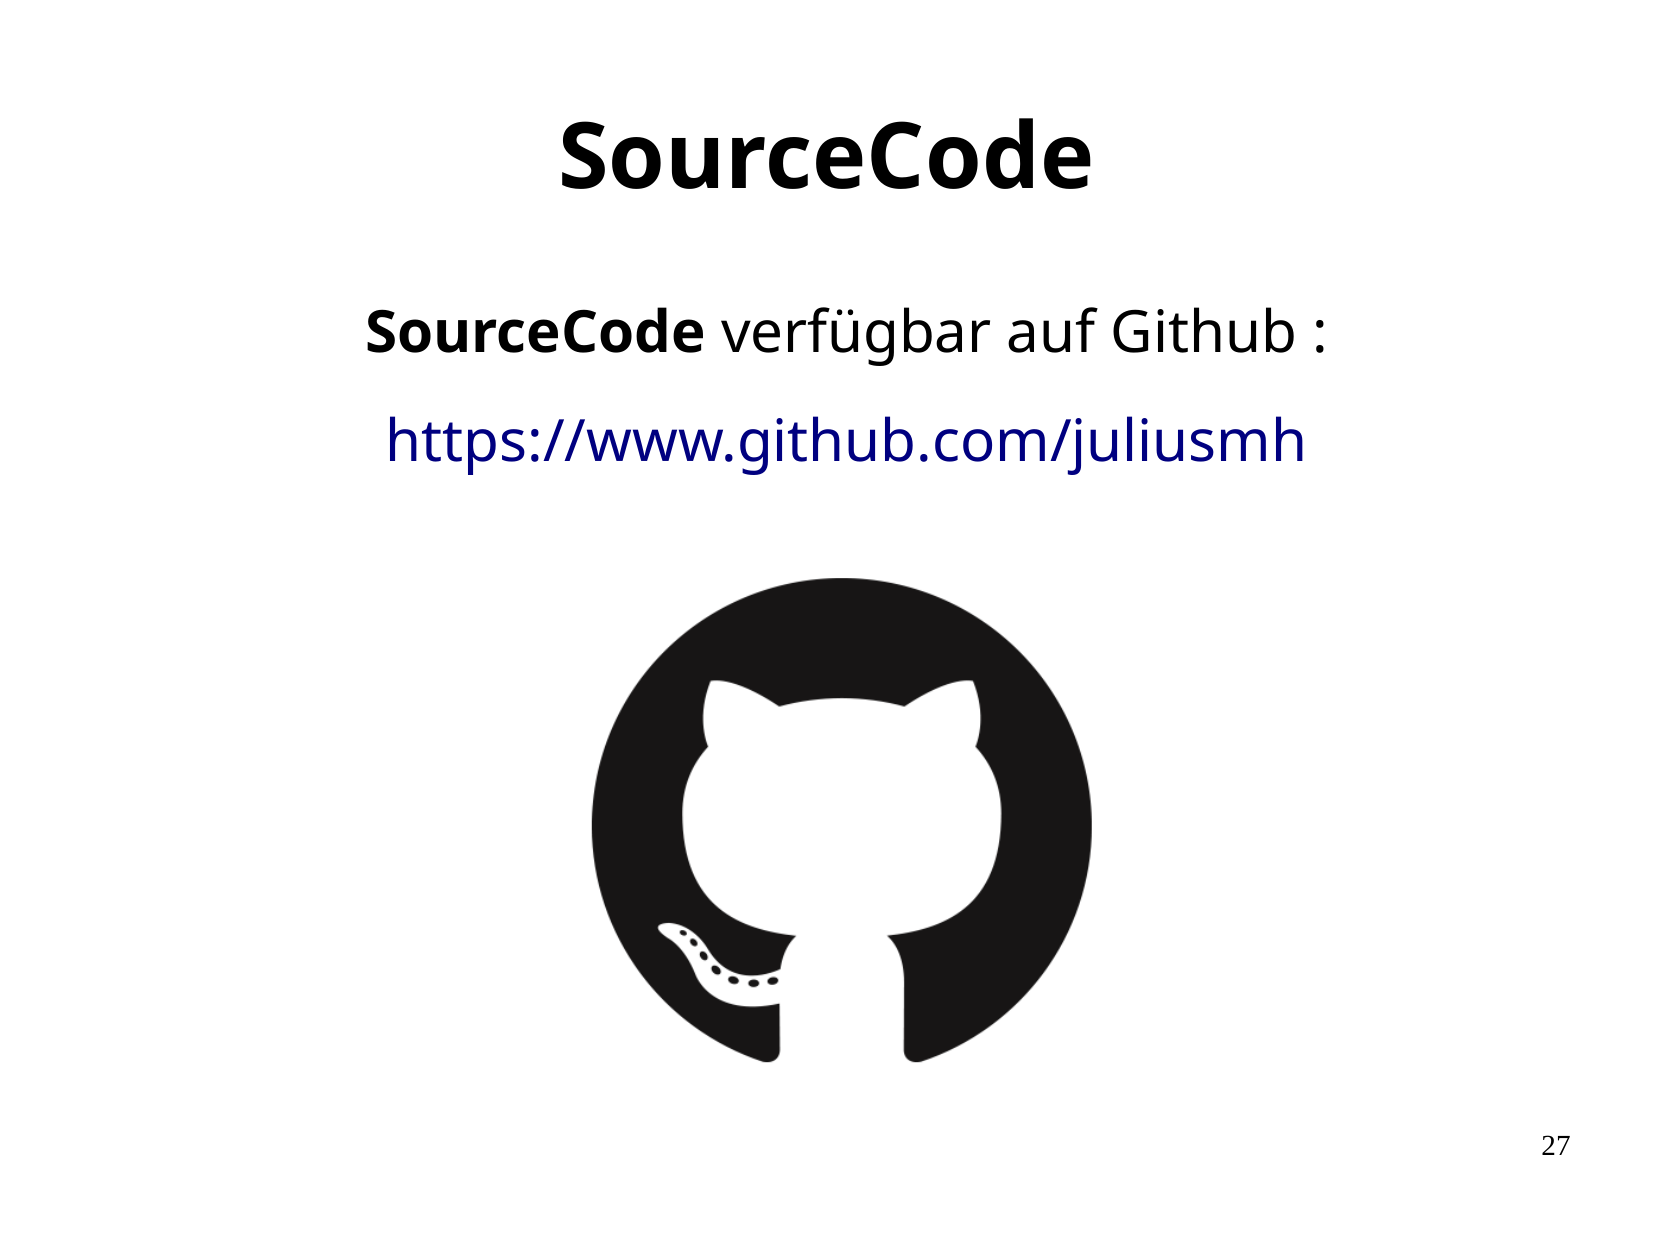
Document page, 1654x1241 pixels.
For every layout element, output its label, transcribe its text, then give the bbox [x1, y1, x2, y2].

list SourceCode verfügbar auf Github : https://www.github.com/juliusmh [64, 290, 1558, 1176]
title SourceCode [82, 49, 1571, 257]
